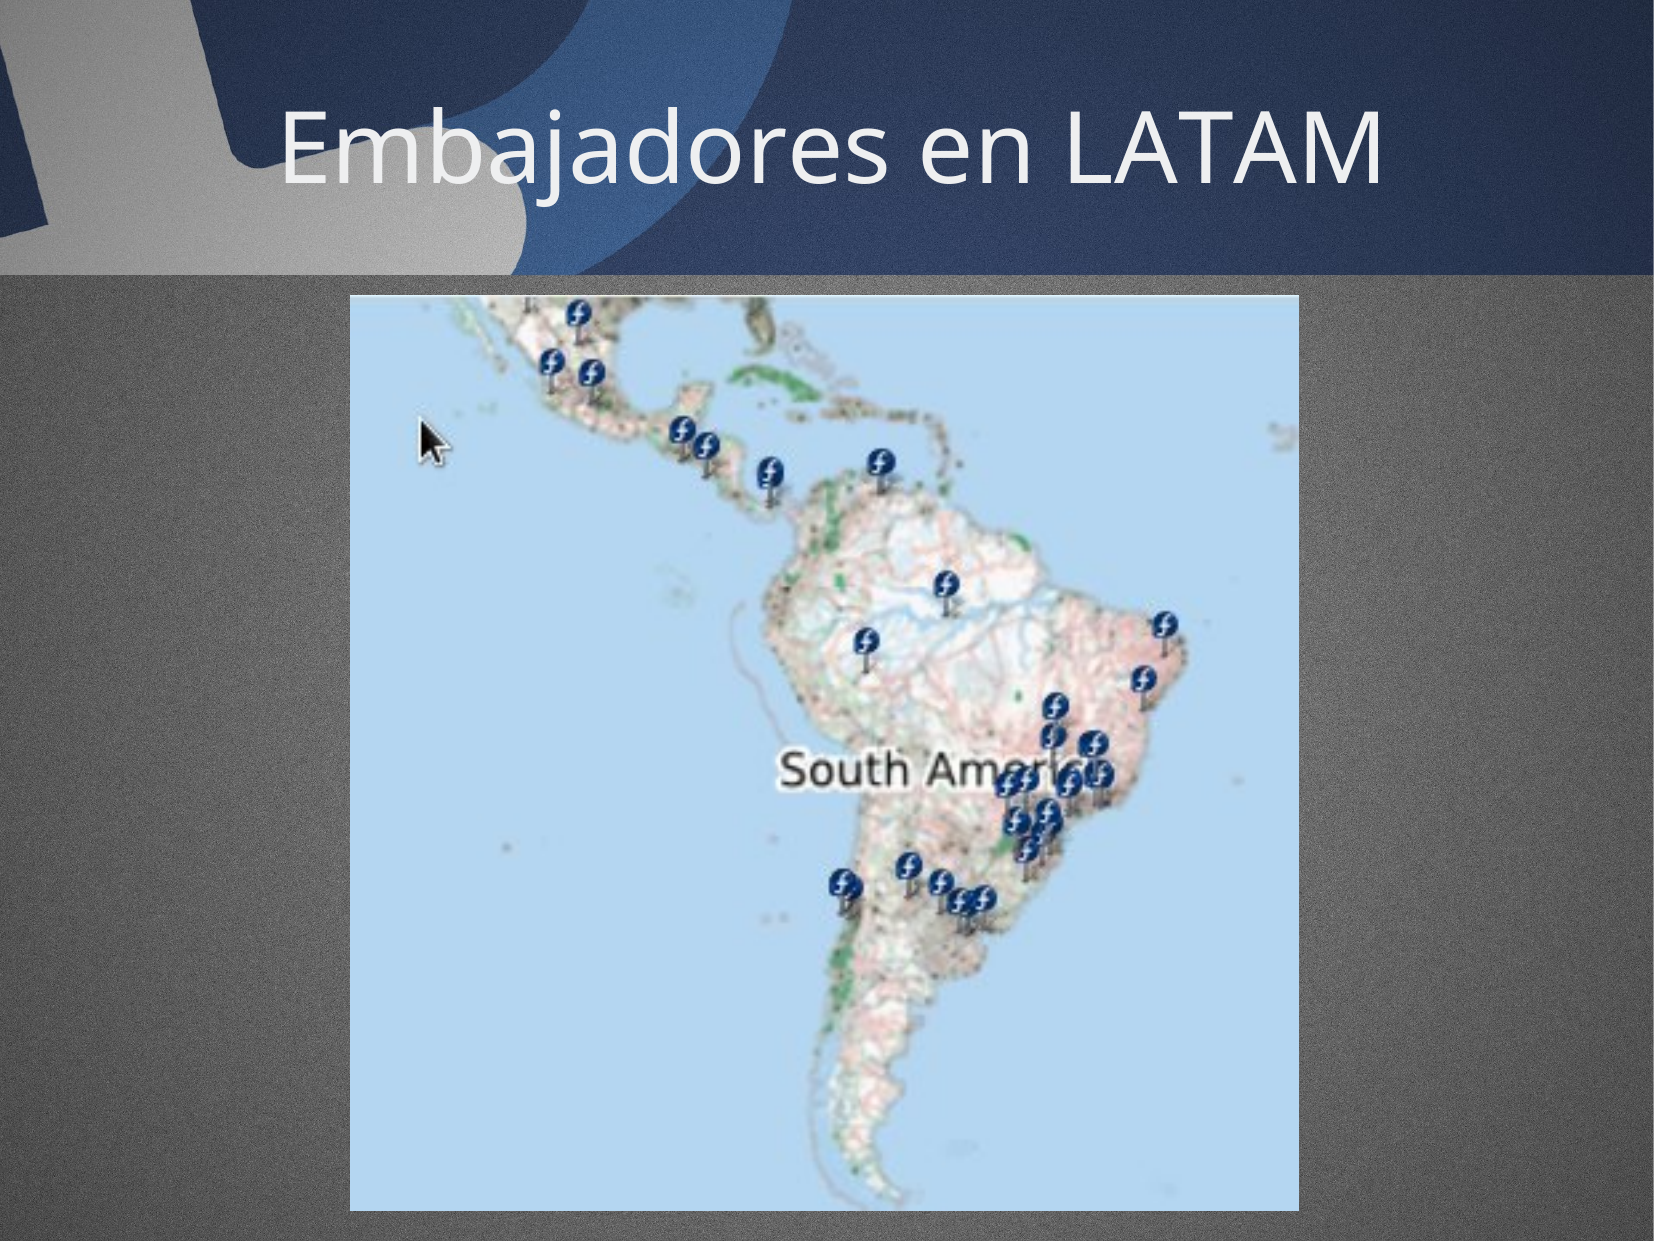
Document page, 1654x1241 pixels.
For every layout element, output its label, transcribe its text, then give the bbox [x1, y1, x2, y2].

text_box Embajadores en LATAM [88, 43, 1577, 252]
picture [0, 0, 1654, 1241]
